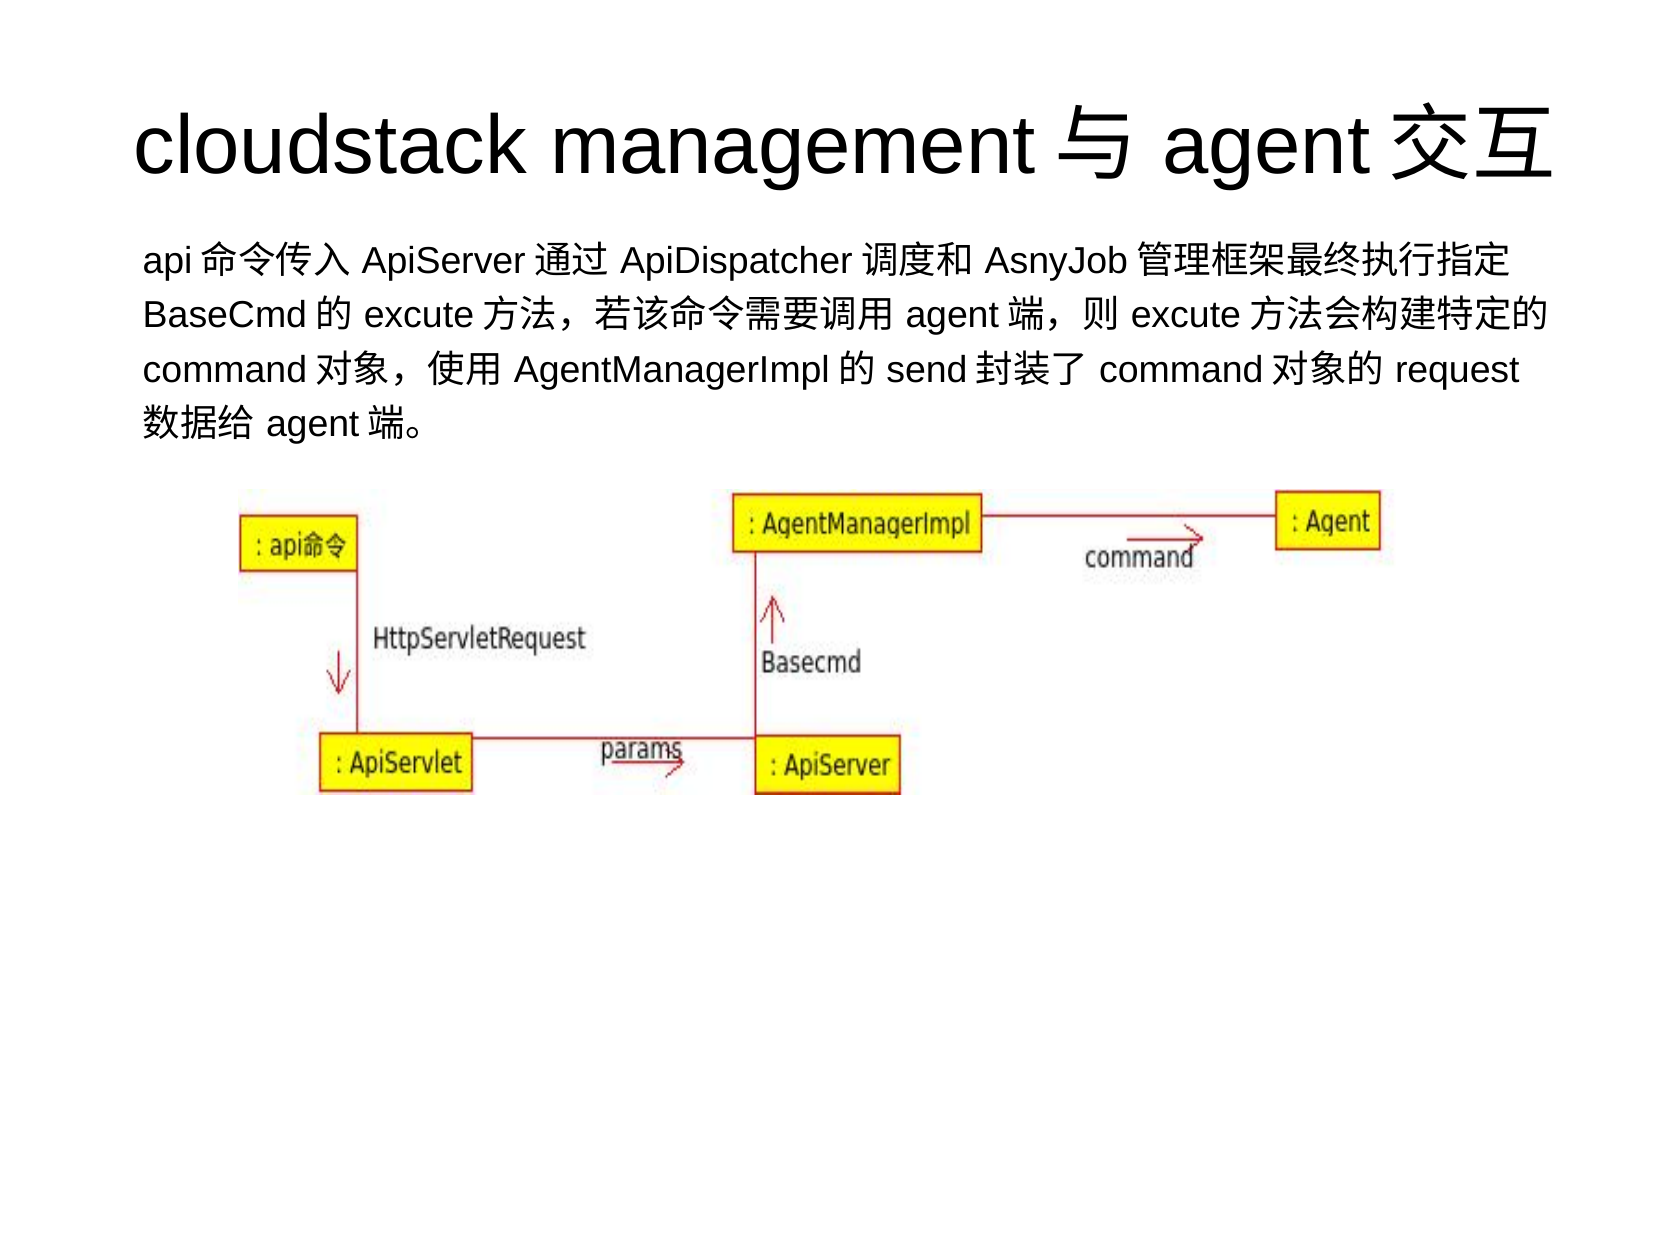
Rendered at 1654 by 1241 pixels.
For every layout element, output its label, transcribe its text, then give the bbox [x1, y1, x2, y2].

picture [238, 489, 1396, 796]
title cloudstack management与agent交互 [82, 49, 1571, 226]
list api命令传入ApiServer通过ApiDispatcher调度和AsnyJob管理框架最终执行指定BaseCmd的excute方法，若该命令需要调用agent端，则excute方法会构建特定的command对象，使用AgentManagerImpl的send封装了command对象的request数据给agent端。 [71, 230, 1561, 451]
